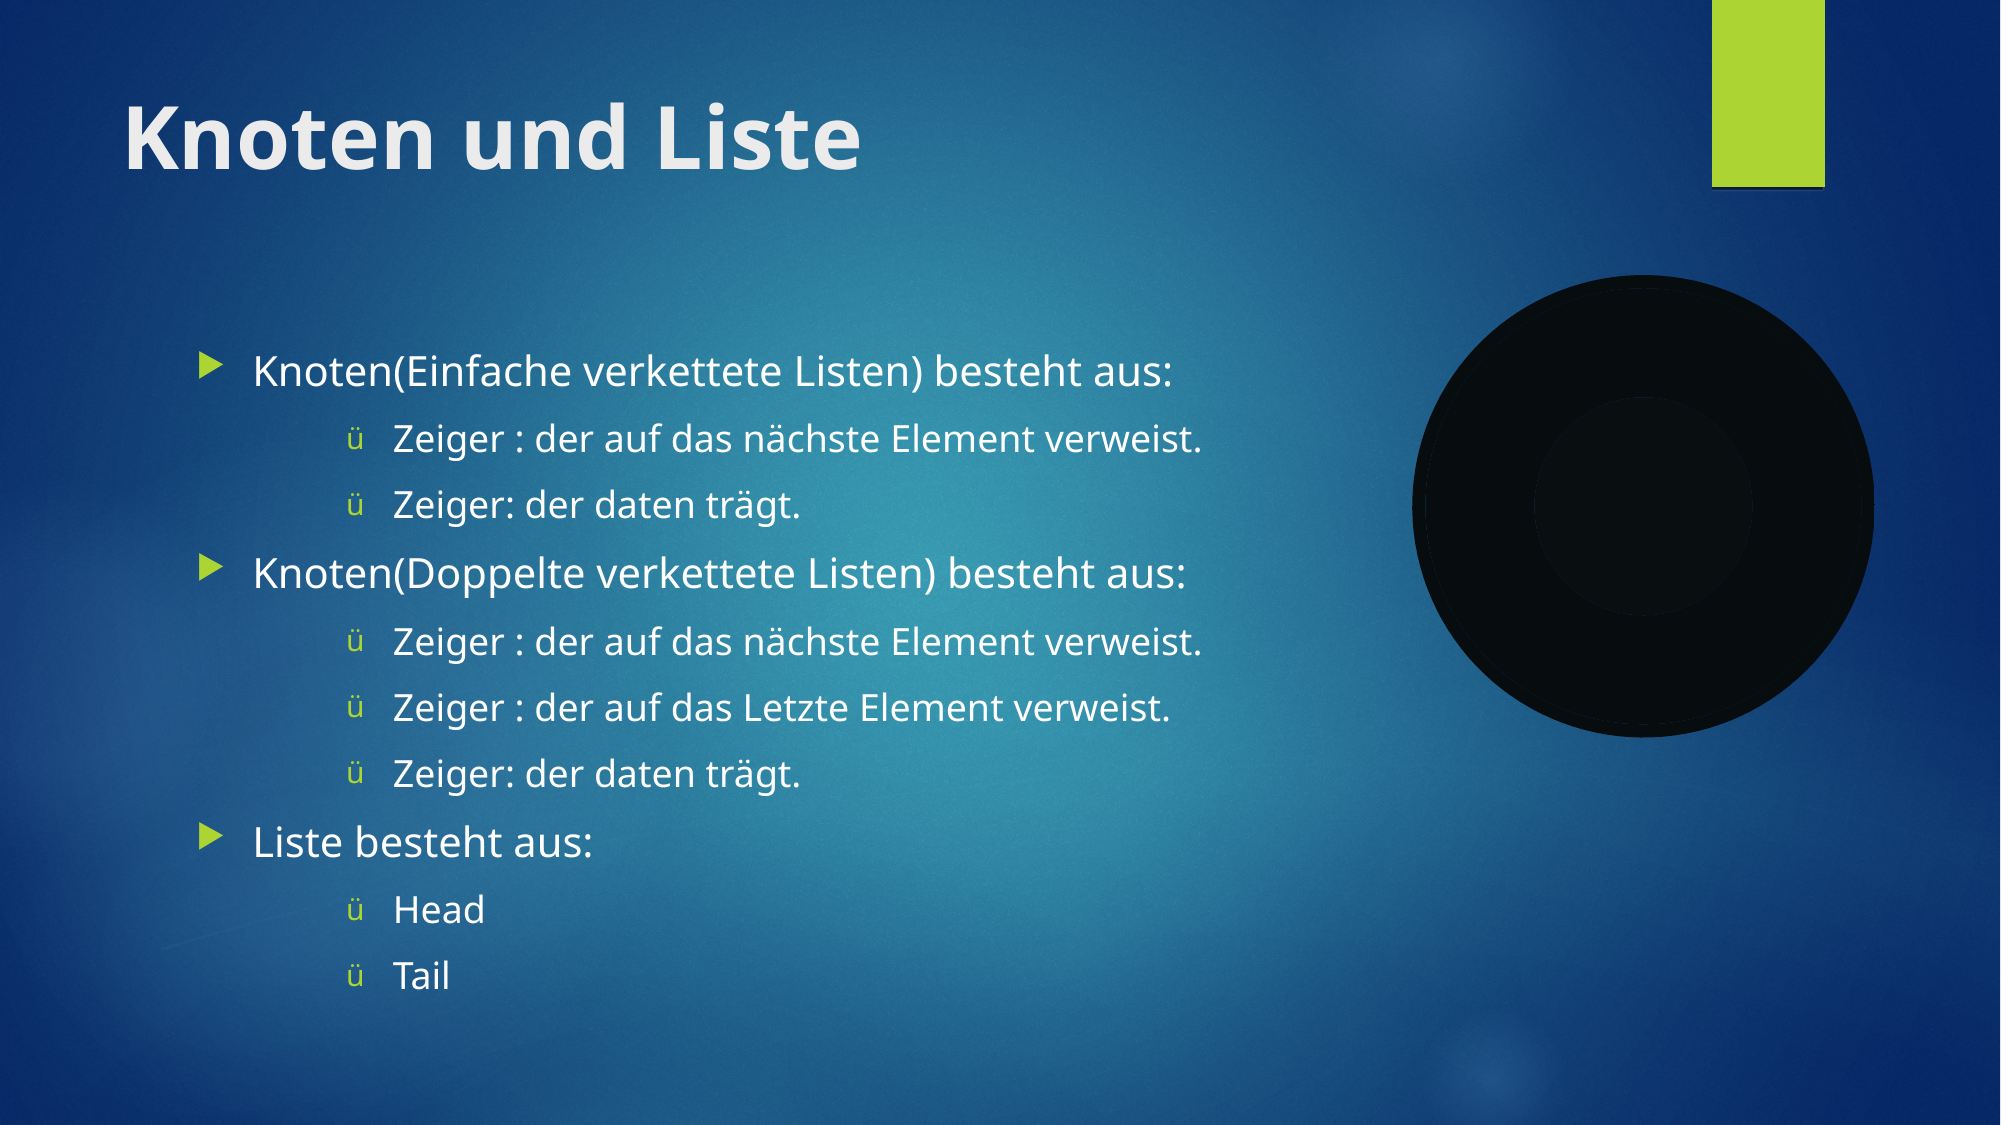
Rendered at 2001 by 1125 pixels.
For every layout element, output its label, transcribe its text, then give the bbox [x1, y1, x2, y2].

list Knoten(Einfache verkettete Listen) besteht aus: Zeiger : der auf das nächste Element verweist. Zeiger: der daten trägt. Knoten(Doppelte verkettete Listen) besteht aus: Zeiger : der auf das nächste Element verweist. Zeiger : der auf das Letzte Element verweist. Zeiger: der daten trägt. Liste besteht aus: Head Tail [181, 336, 1649, 1026]
title Knoten und Liste [106, 74, 1649, 305]
